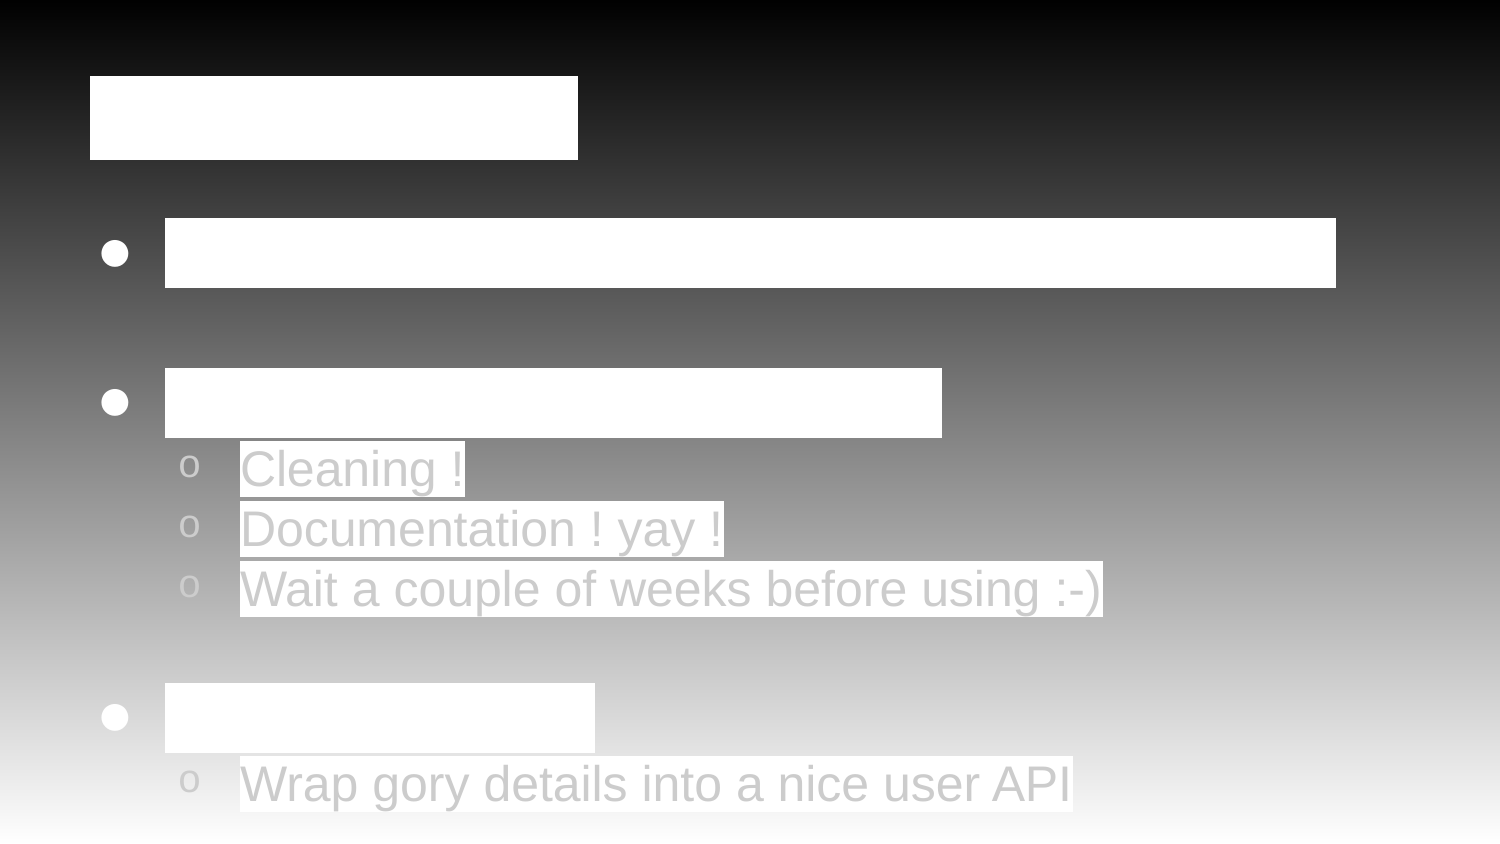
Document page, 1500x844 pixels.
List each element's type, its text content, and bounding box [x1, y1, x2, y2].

list Plays along nicely with the Flexible plug-in Currently under refactoring ! Cleaning ! Documentation ! yay ! Wait a couple of weeks before using :-) Python >> XML Wrap gory details into a nice user API [75, 196, 1425, 808]
title Final remarks [75, 33, 1425, 175]
